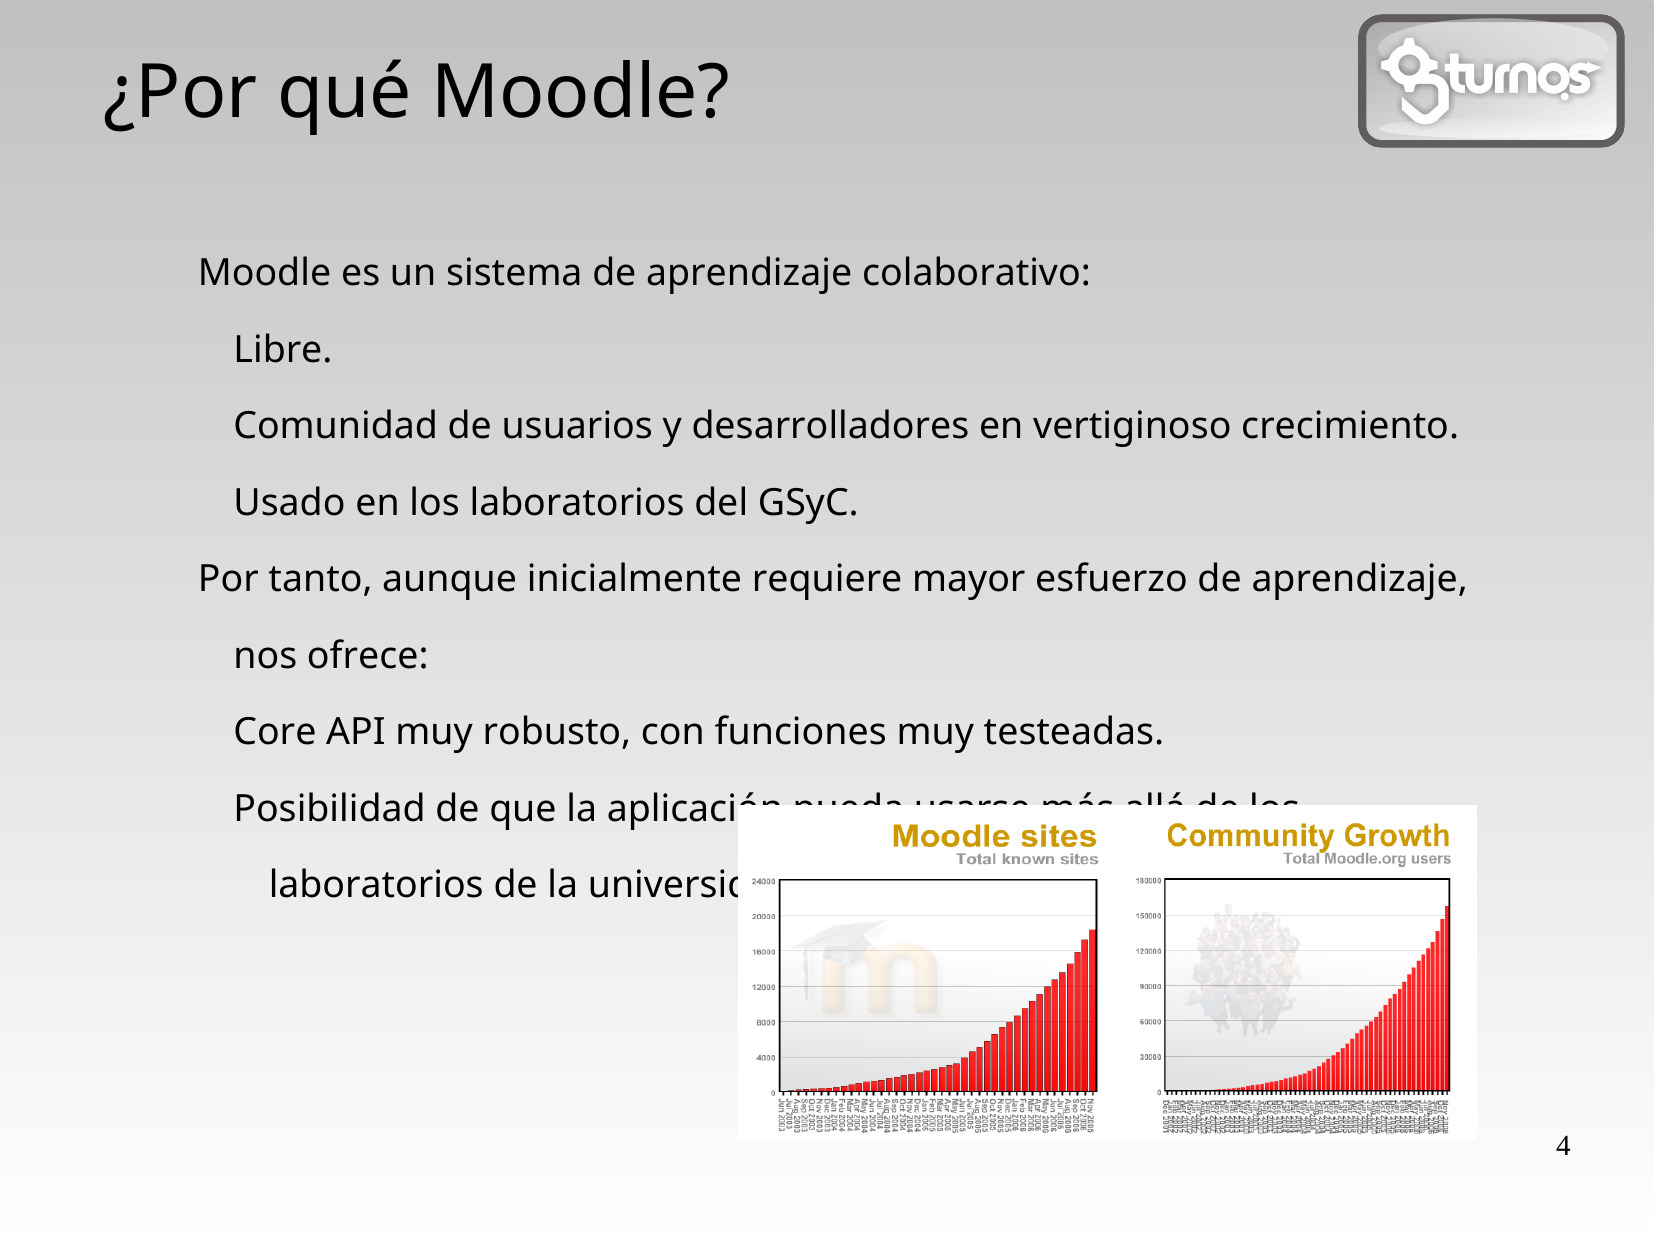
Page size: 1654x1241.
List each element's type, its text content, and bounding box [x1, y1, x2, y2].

text_box ¿Por qué Moodle? [88, 29, 692, 132]
picture [738, 805, 1477, 1140]
text_box Moodle es un sistema de aprendizaje colaborativo: Libre. Comunidad de usuarios y desarrolladores en vertiginoso crecimiento. Usado en los laboratorios del GSyC. Por tanto, aunque inicialmente requiere mayor esfuerzo de aprendizaje, nos ofrece: Core API muy robusto, con funciones muy testeadas. Posibilidad de que la aplicación pueda usarse más allá de los laboratorios de la universidad. [147, 212, 1536, 793]
picture [1358, 14, 1625, 148]
